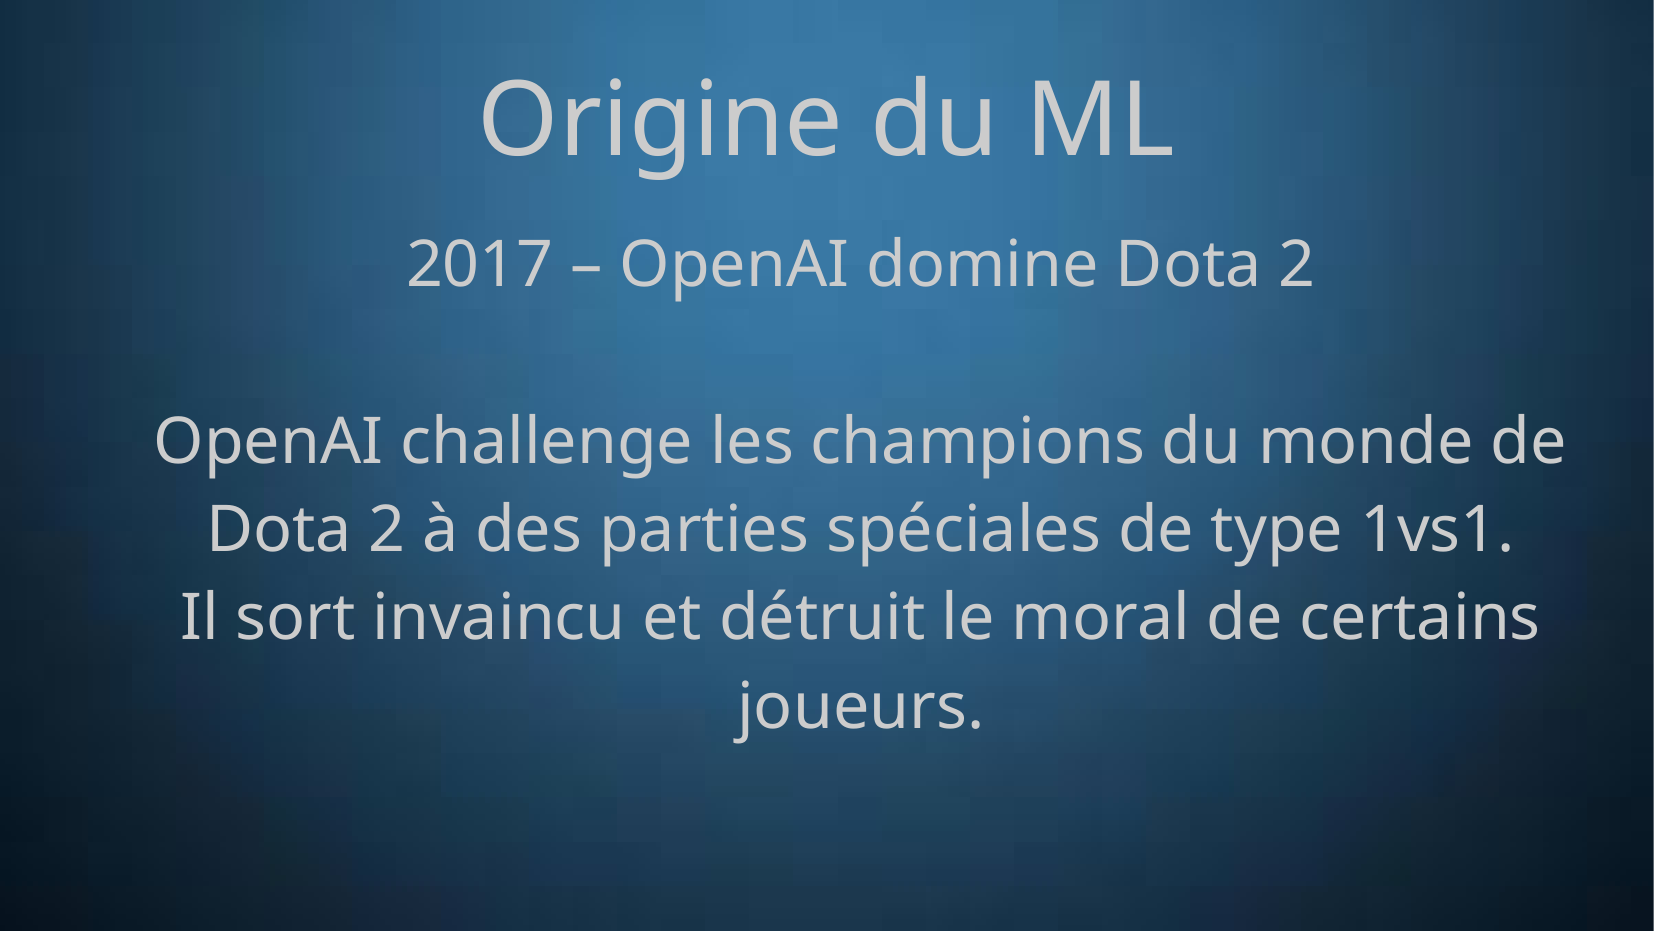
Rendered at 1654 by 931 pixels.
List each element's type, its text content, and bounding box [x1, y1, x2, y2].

picture [0, 0, 1654, 931]
title Origine du ML [82, 37, 1571, 193]
list 2017 – OpenAI domine Dota 2 OpenAI challenge les champions du monde de Dota 2 à des parties spéciales de type 1vs1. Il sort invaincu et détruit le moral de certains joueurs. [82, 217, 1571, 758]
